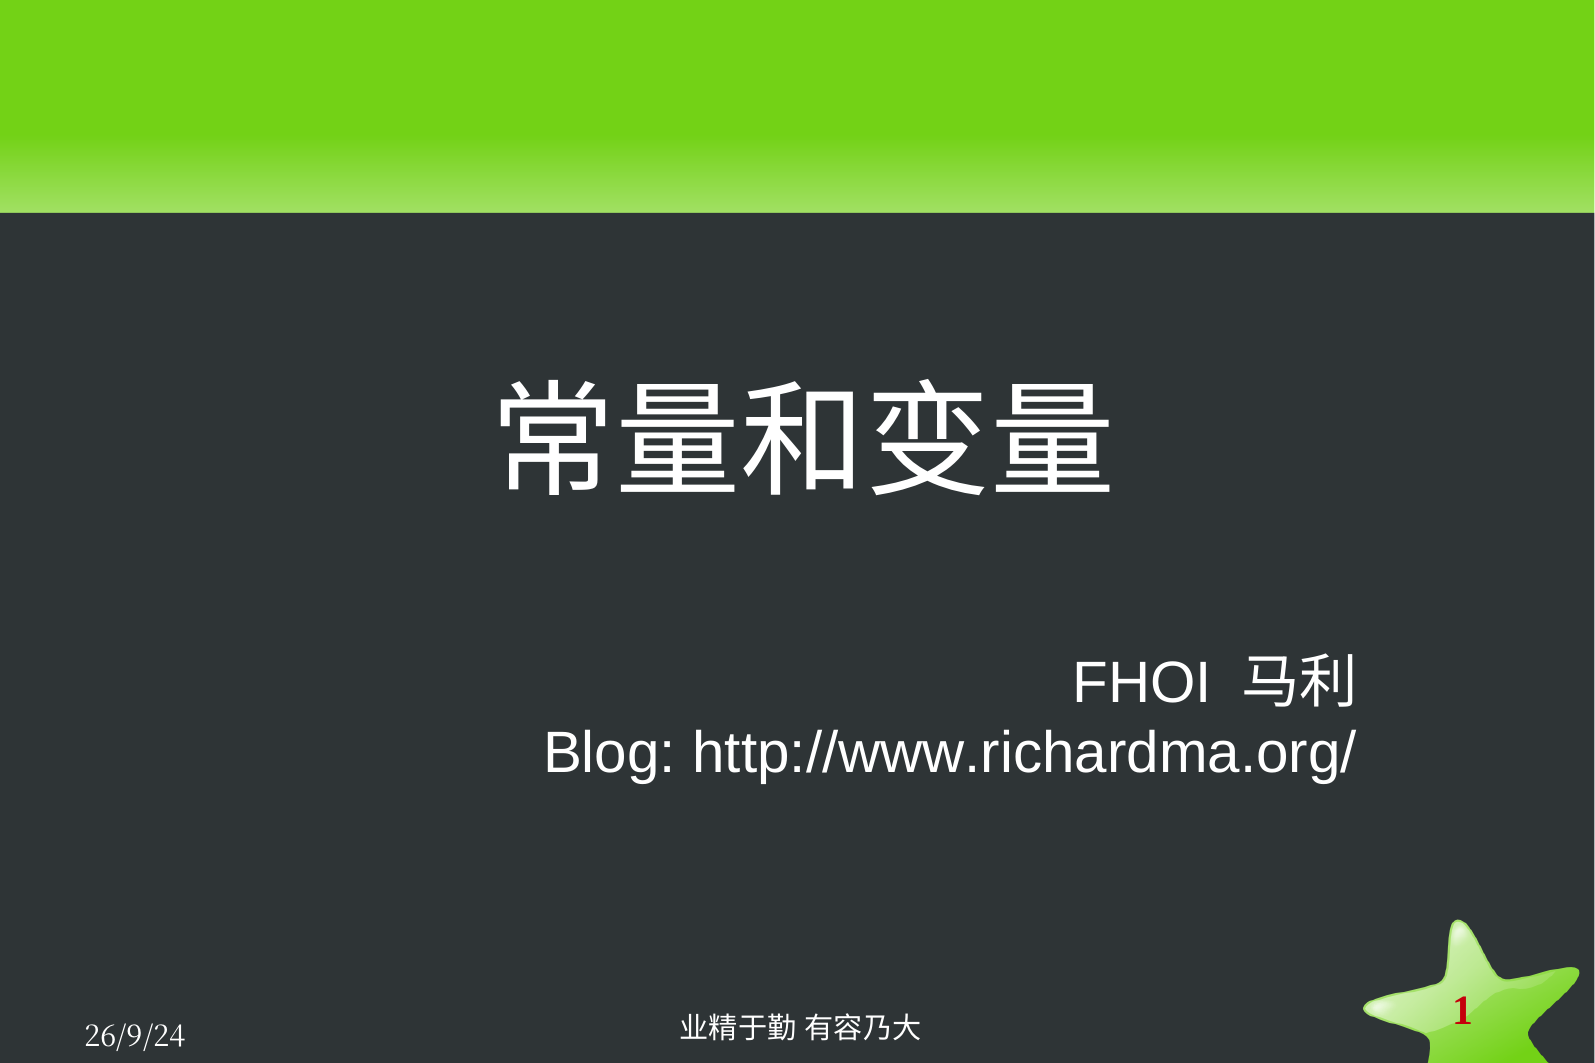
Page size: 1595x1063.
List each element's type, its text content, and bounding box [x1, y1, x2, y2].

text_box FHOI 马利 Blog: http://www.richardma.org/ [199, 632, 1373, 781]
picture [0, 0, 1595, 1063]
title 常量和变量 [85, 354, 1521, 520]
